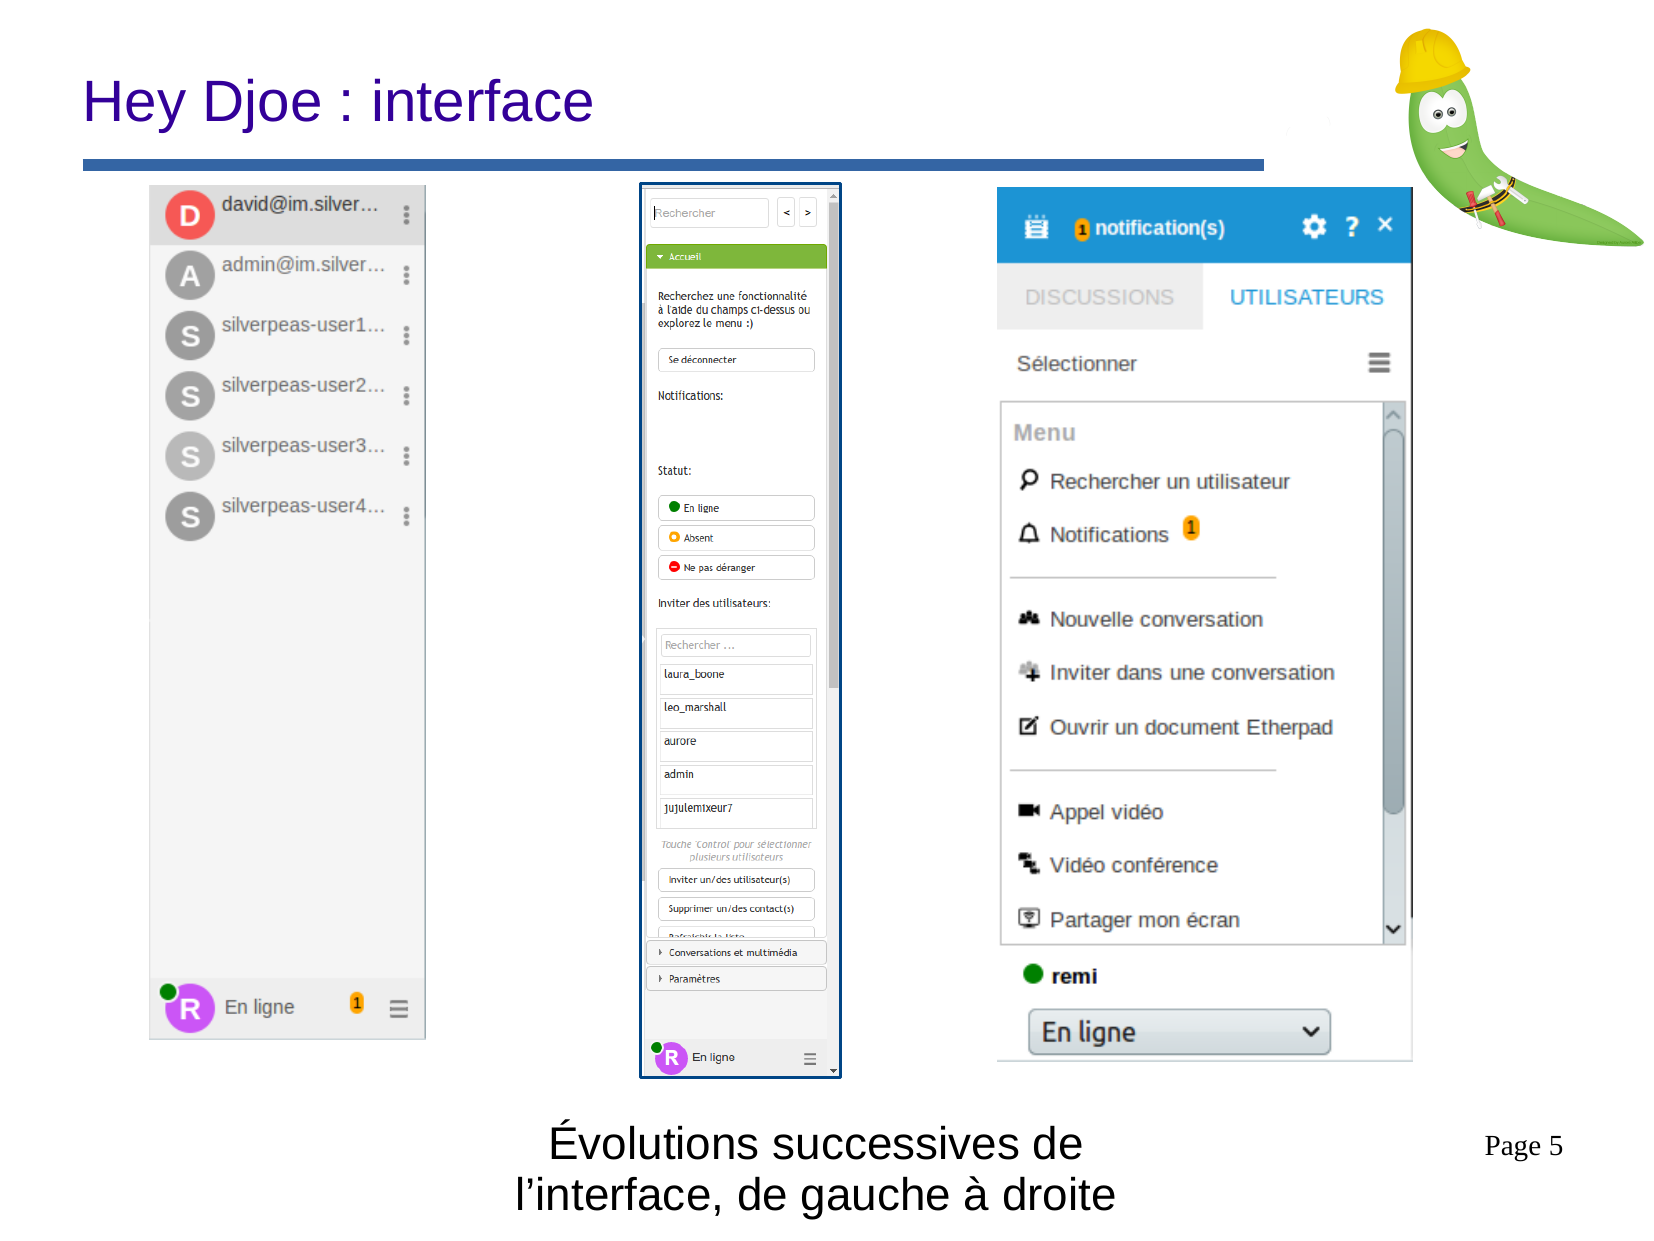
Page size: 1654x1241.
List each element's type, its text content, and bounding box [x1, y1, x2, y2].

picture [641, 184, 839, 1077]
text_box Évolutions successives de l’interface, de gauche à droite [500, 1110, 1154, 1241]
picture [997, 23, 1647, 1062]
picture [149, 185, 426, 1041]
title Hey Djoe : interface [82, 49, 1264, 154]
